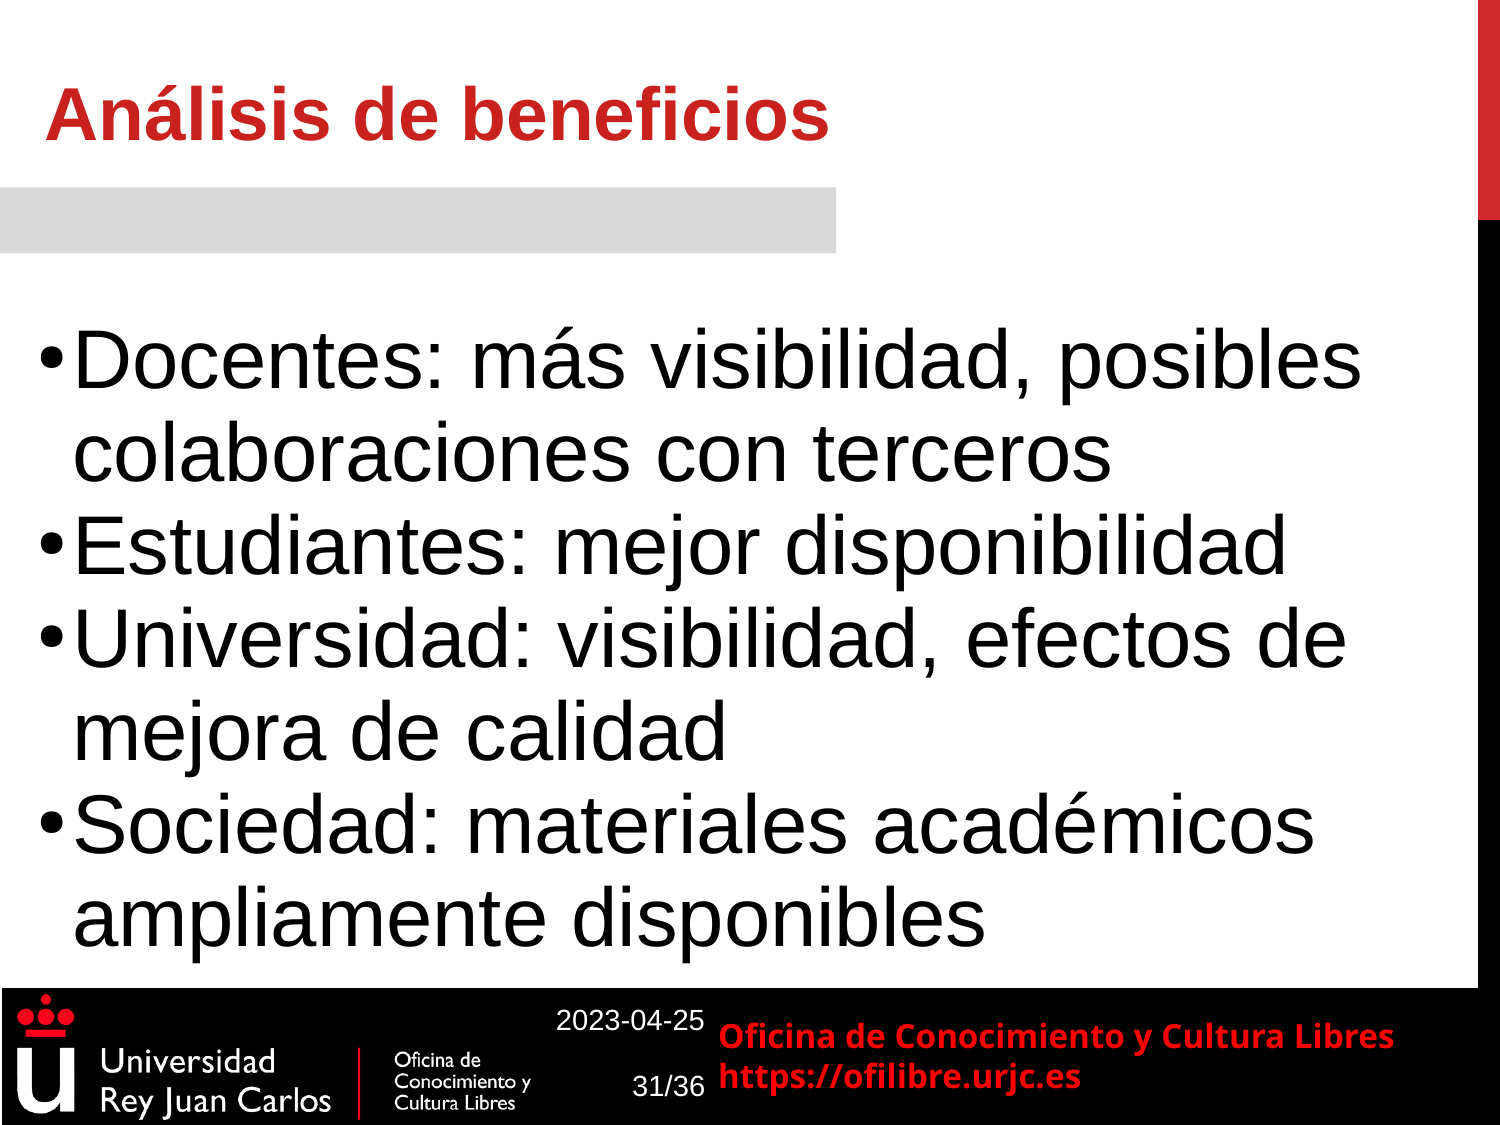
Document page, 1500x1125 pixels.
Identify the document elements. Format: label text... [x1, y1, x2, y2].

text_box Docentes: más visibilidad, posibles colaboraciones con terceros Estudiantes: mejor disponibilidad Universidad: visibilidad, efectos de mejora de calidad Sociedad: materiales académicos ampliamente disponibles [22, 305, 1463, 972]
picture [17, 994, 531, 1120]
title [75, 7, 1425, 196]
text_box Análisis de beneficios [30, 64, 1306, 248]
